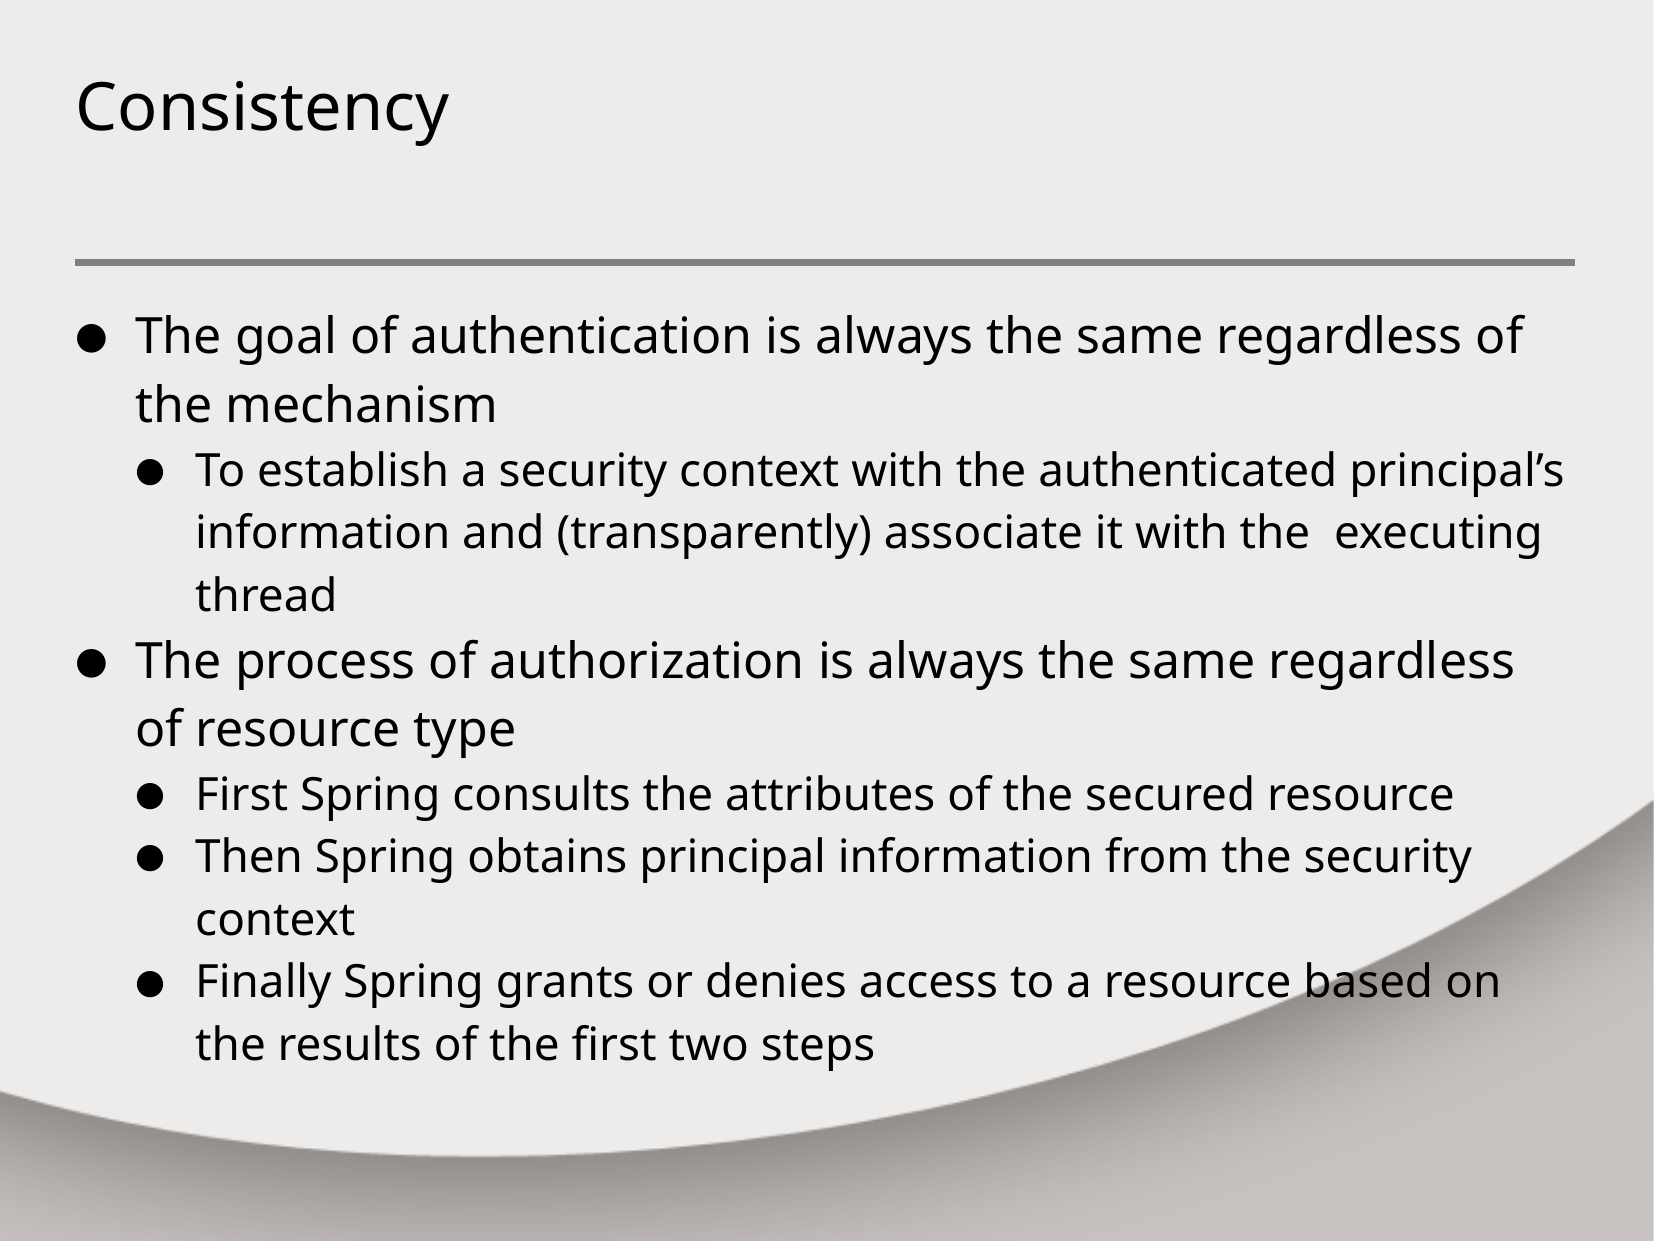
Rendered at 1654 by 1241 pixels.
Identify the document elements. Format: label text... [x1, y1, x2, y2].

title Consistency [75, 75, 1576, 226]
picture [0, 0, 1654, 1241]
list The goal of authentication is always the same regardless of the mechanism To establish a security context with the authenticated principal’s information and (transparently) associate it with the executing thread The process of authorization is always the same regardless of resource type First Spring consults the attributes of the secured resource Then Spring obtains principal information from the security context Finally Spring grants or denies access to a resource based on the results of the first two steps [75, 300, 1576, 1163]
